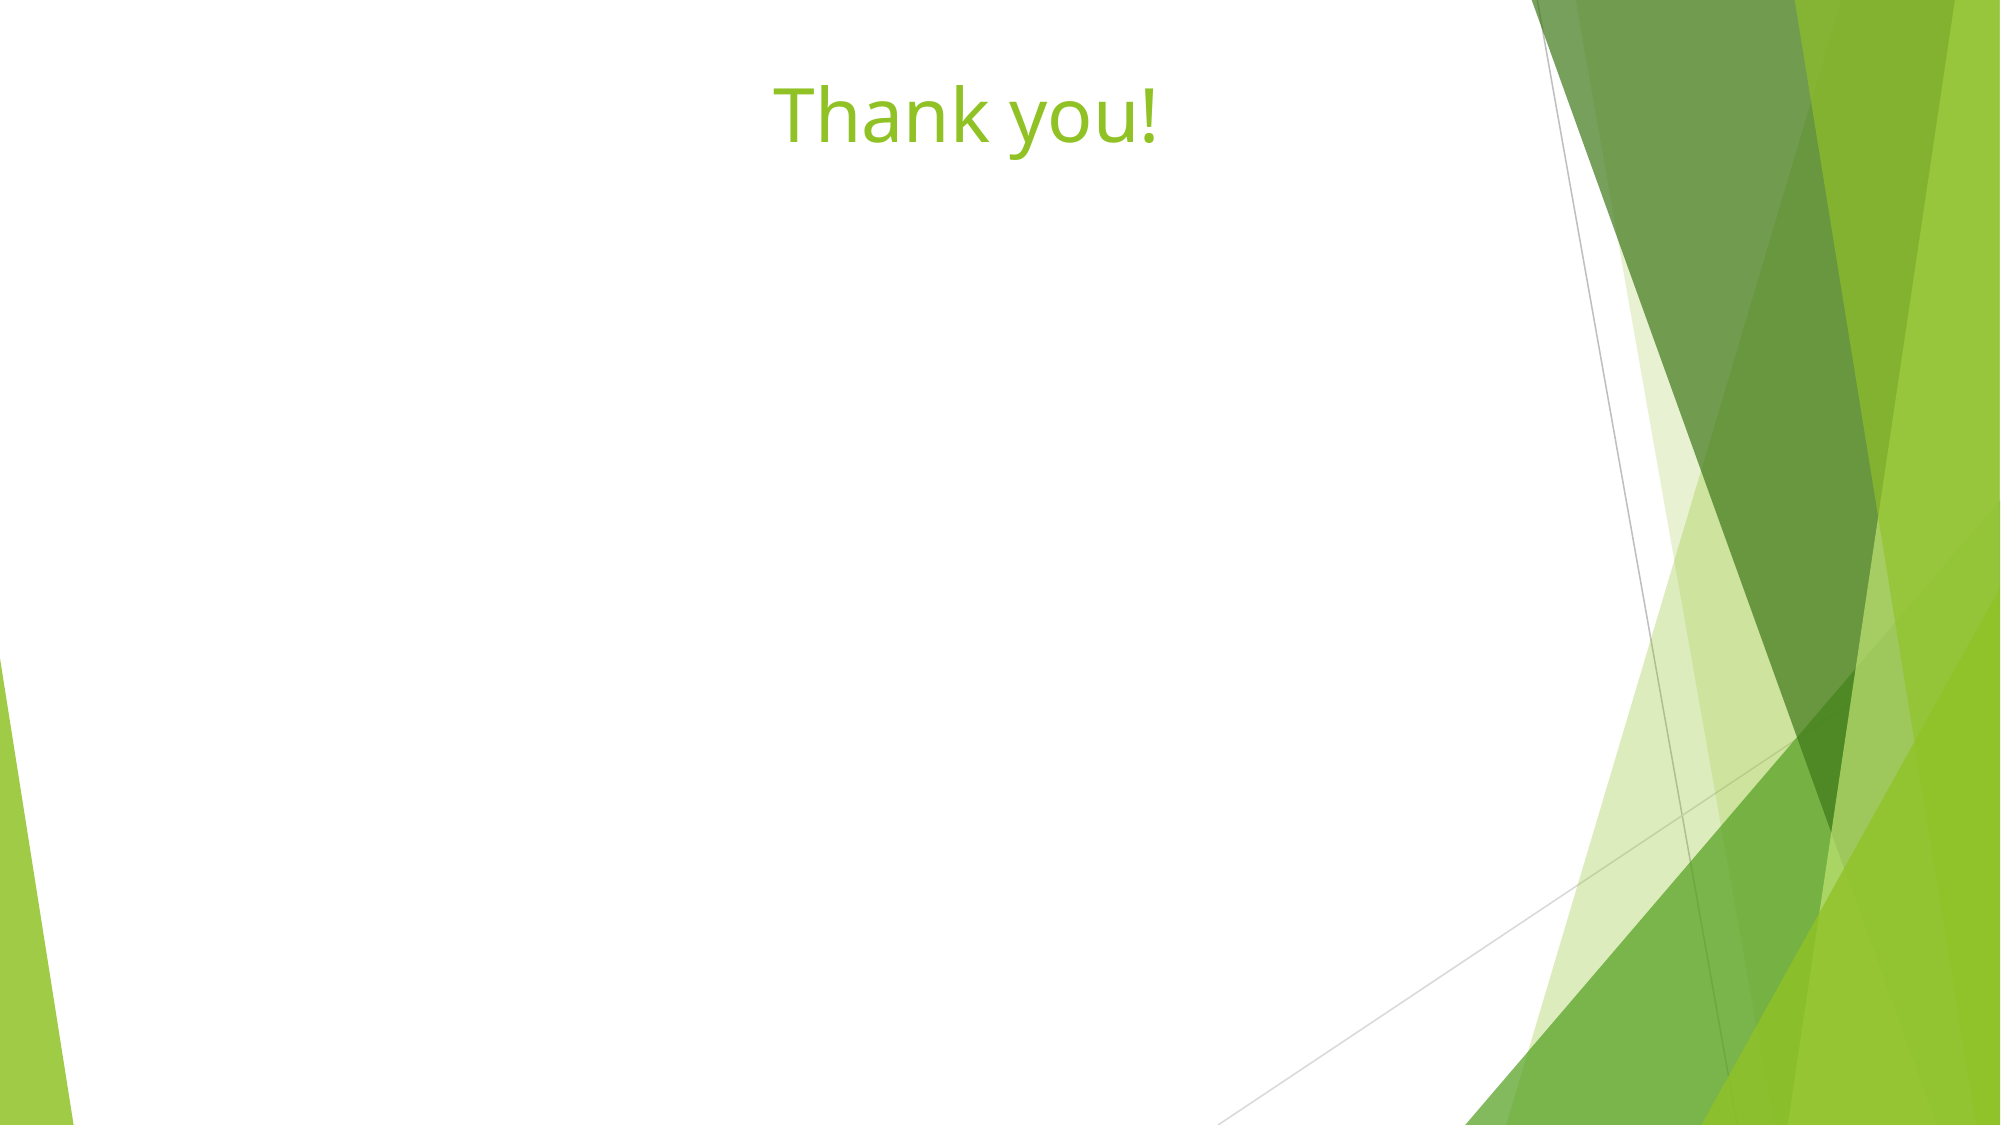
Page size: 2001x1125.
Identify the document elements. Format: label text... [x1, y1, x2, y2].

title Thank you! [758, 59, 1220, 278]
